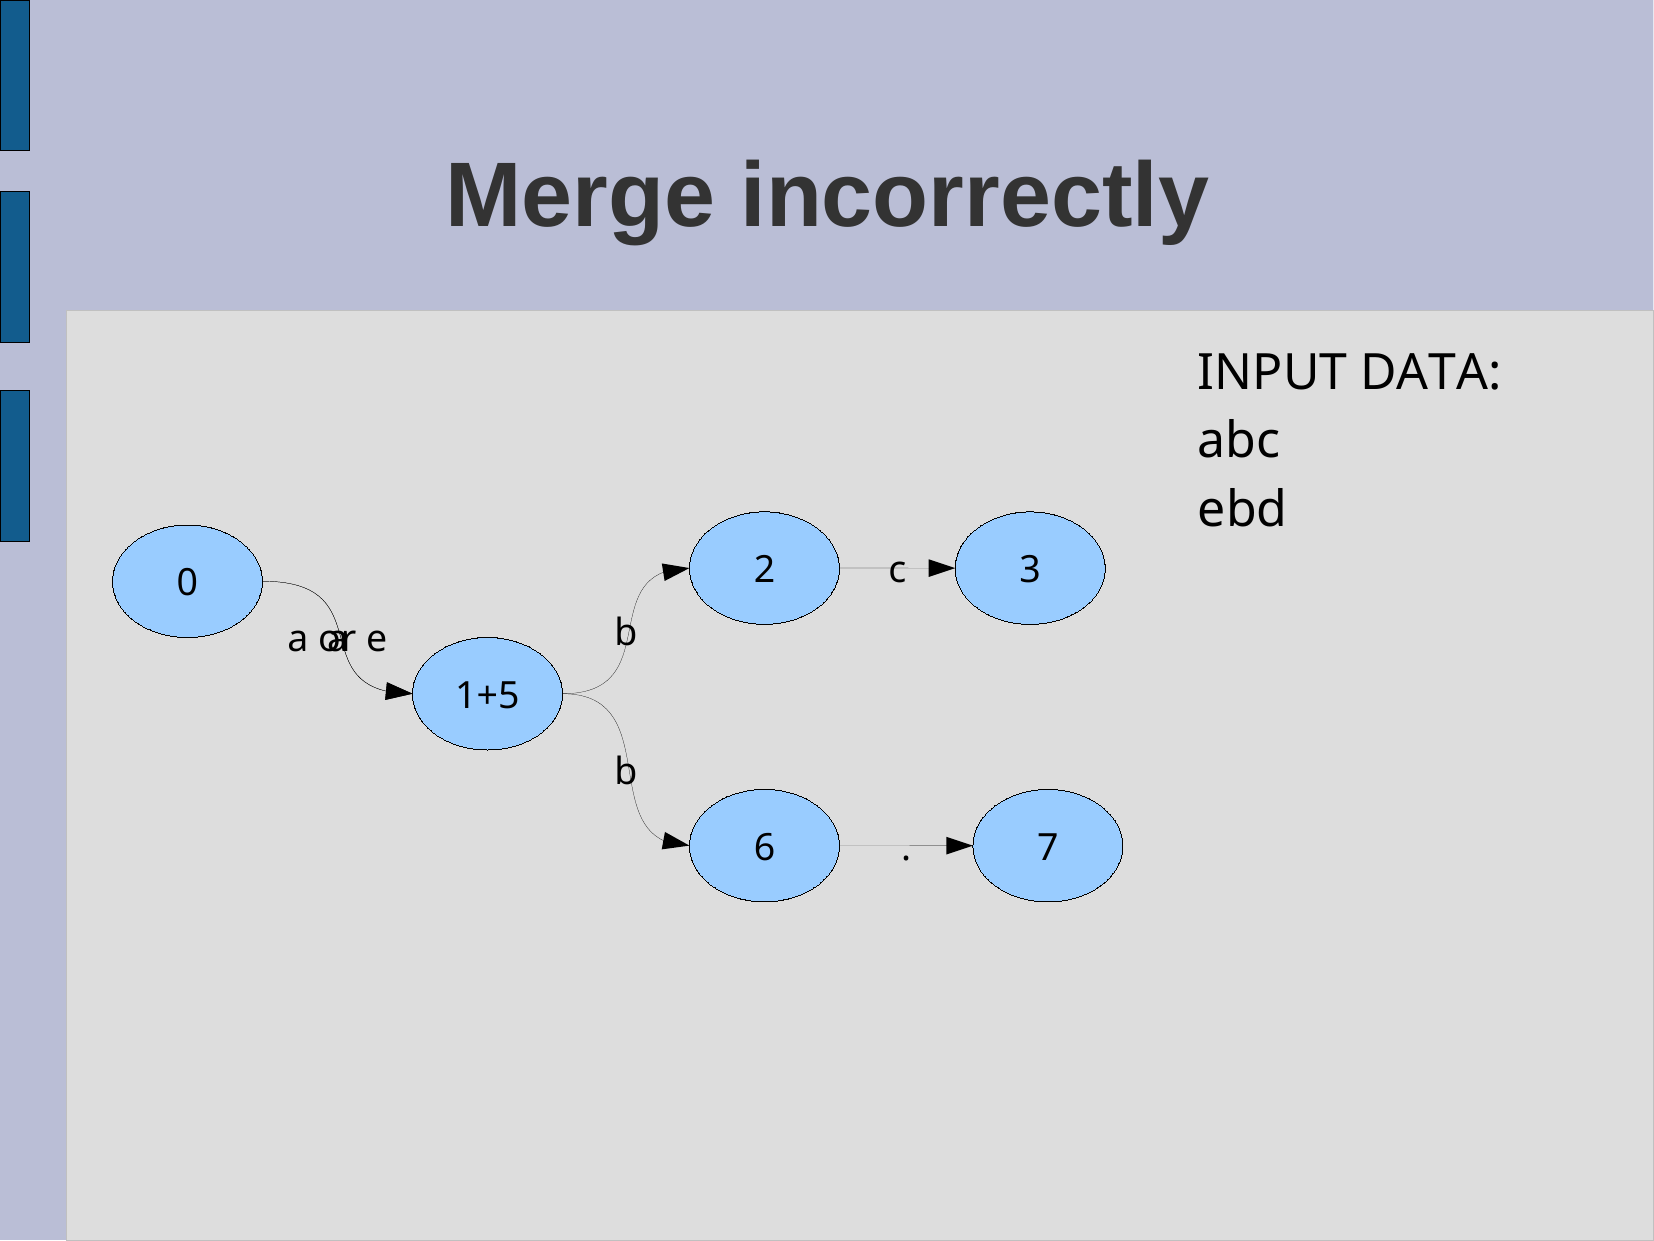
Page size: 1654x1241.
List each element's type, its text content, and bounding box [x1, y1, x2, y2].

text_box 3 [955, 511, 1106, 625]
text_box 0 [112, 525, 263, 638]
text_box 1+5 [412, 637, 563, 751]
text_box INPUT DATA: abc ebd [1183, 328, 1538, 526]
text_box 2 [689, 511, 840, 625]
text_box 6 [689, 789, 840, 902]
text_box 7 [972, 789, 1123, 902]
title Merge incorrectly [121, 91, 1534, 299]
